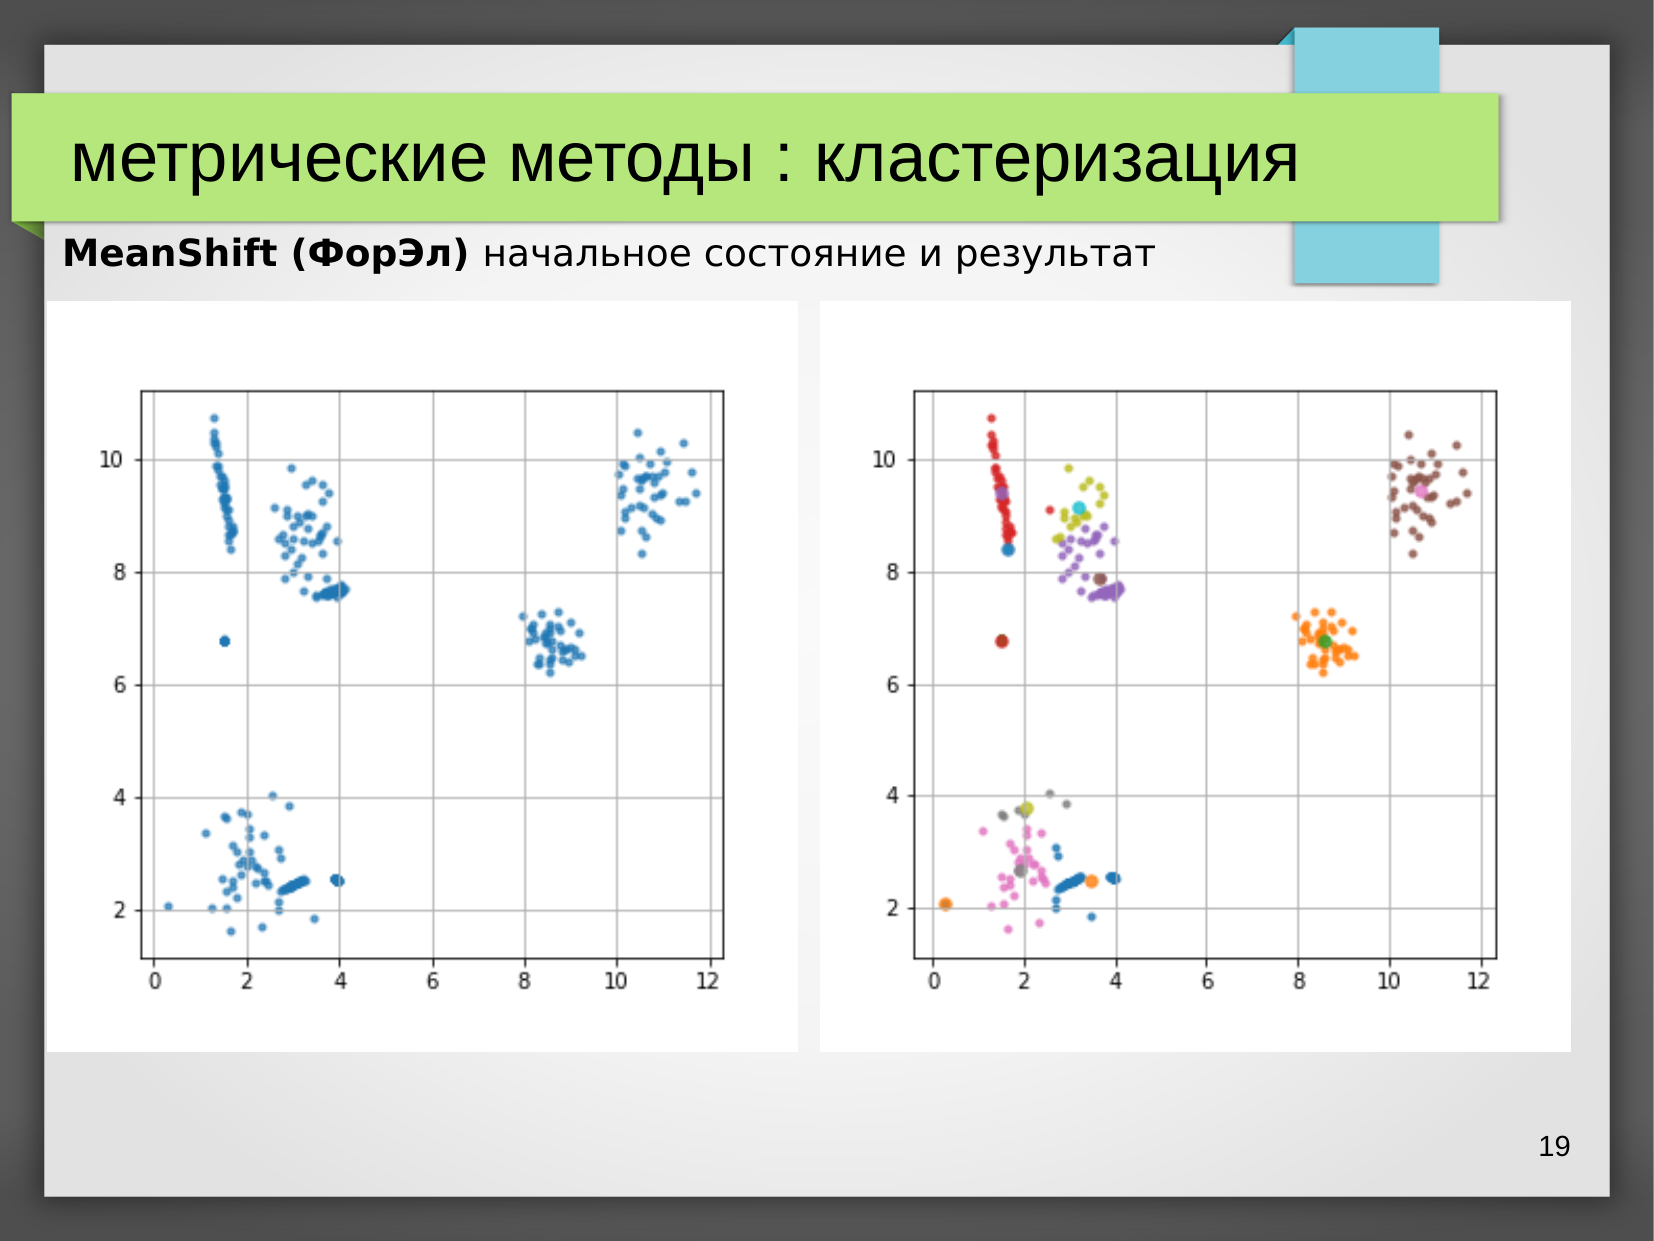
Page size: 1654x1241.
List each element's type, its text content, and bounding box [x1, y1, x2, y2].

text_box MeanShift (ФорЭл) начальное состояние и результат [47, 224, 1217, 285]
title метрические методы : кластеризация [70, 117, 1382, 197]
picture [0, 0, 1654, 1241]
